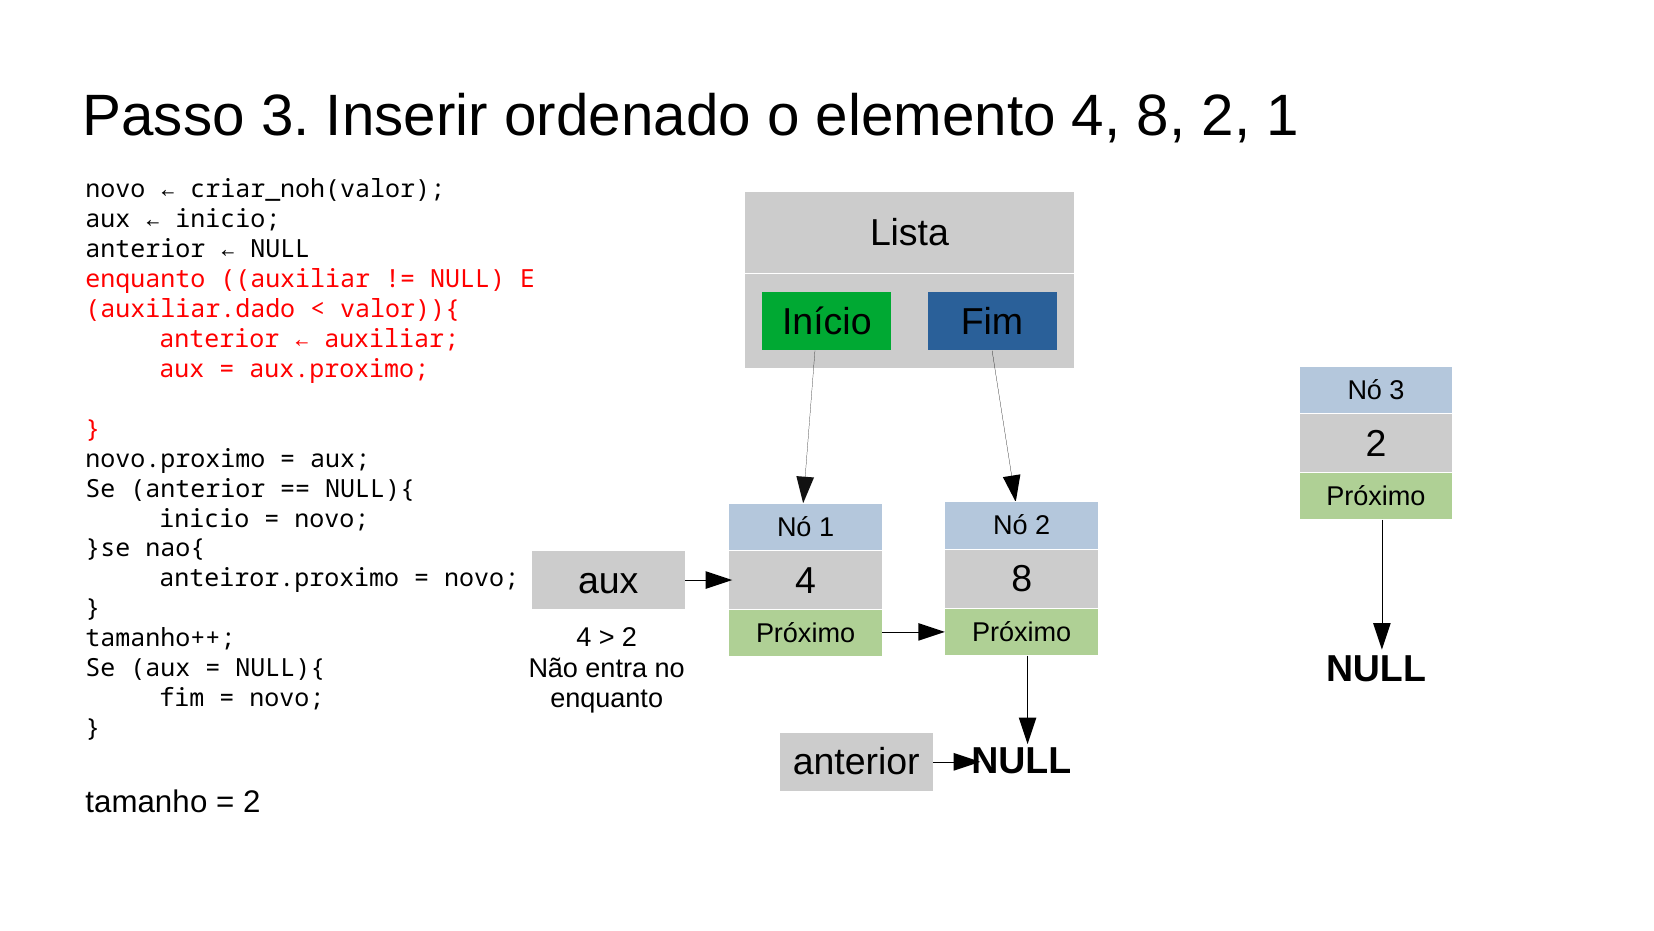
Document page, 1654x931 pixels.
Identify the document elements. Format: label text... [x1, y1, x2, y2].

text_box 8 [944, 550, 1099, 608]
text_box aux [531, 550, 686, 610]
text_box 2 [1299, 414, 1453, 472]
text_box [744, 273, 1075, 369]
text_box Nó 2 [944, 501, 1099, 550]
text_box novo ← criar_noh(valor); aux ← inicio; anterior ← NULL enquanto ((auxiliar != NULL) E (auxiliar.dado < valor)){ anterior ← auxiliar; aux = aux.proximo; } novo.proximo = aux; Se (anterior == NULL){ inicio = novo; }se nao{ anteiror.proximo = novo; } tamanho++; Se (aux = NULL){ fim = novo; } [70, 165, 615, 779]
text_box NULL [1311, 640, 1441, 697]
text_box tamanho = 2 [70, 779, 276, 827]
text_box 4 > 2 Não entra no enquanto [513, 614, 700, 721]
text_box Lista [744, 191, 1075, 273]
text_box Próximo [1299, 472, 1453, 520]
text_box Próximo [728, 609, 883, 657]
text_box anterior [779, 732, 934, 792]
text_box Fim [927, 291, 1058, 351]
text_box 4 [728, 551, 883, 609]
text_box NULL [956, 732, 1087, 790]
text_box Nó 3 [1299, 366, 1453, 414]
title Passo 3. Inserir ordenado o elemento 4, 8, 2, 1 [82, 37, 1571, 193]
text_box Próximo [944, 608, 1099, 656]
text_box Início [761, 291, 892, 351]
text_box Nó 1 [728, 503, 883, 551]
